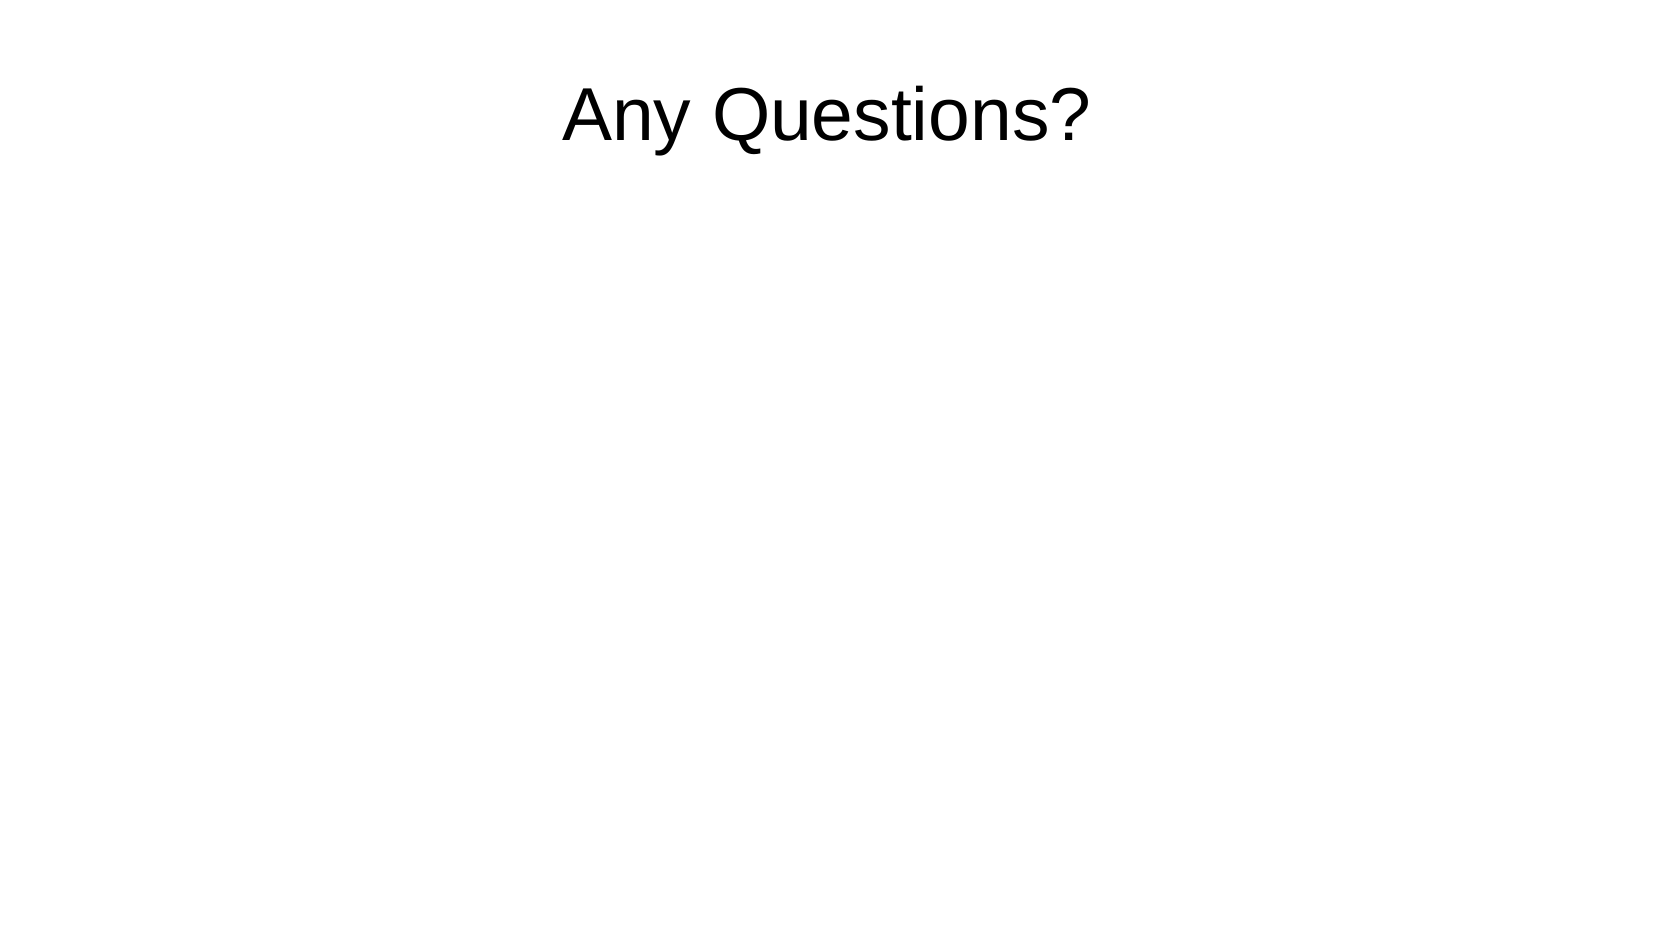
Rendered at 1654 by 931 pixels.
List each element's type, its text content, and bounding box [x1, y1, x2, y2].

title Any Questions? [82, 37, 1571, 193]
